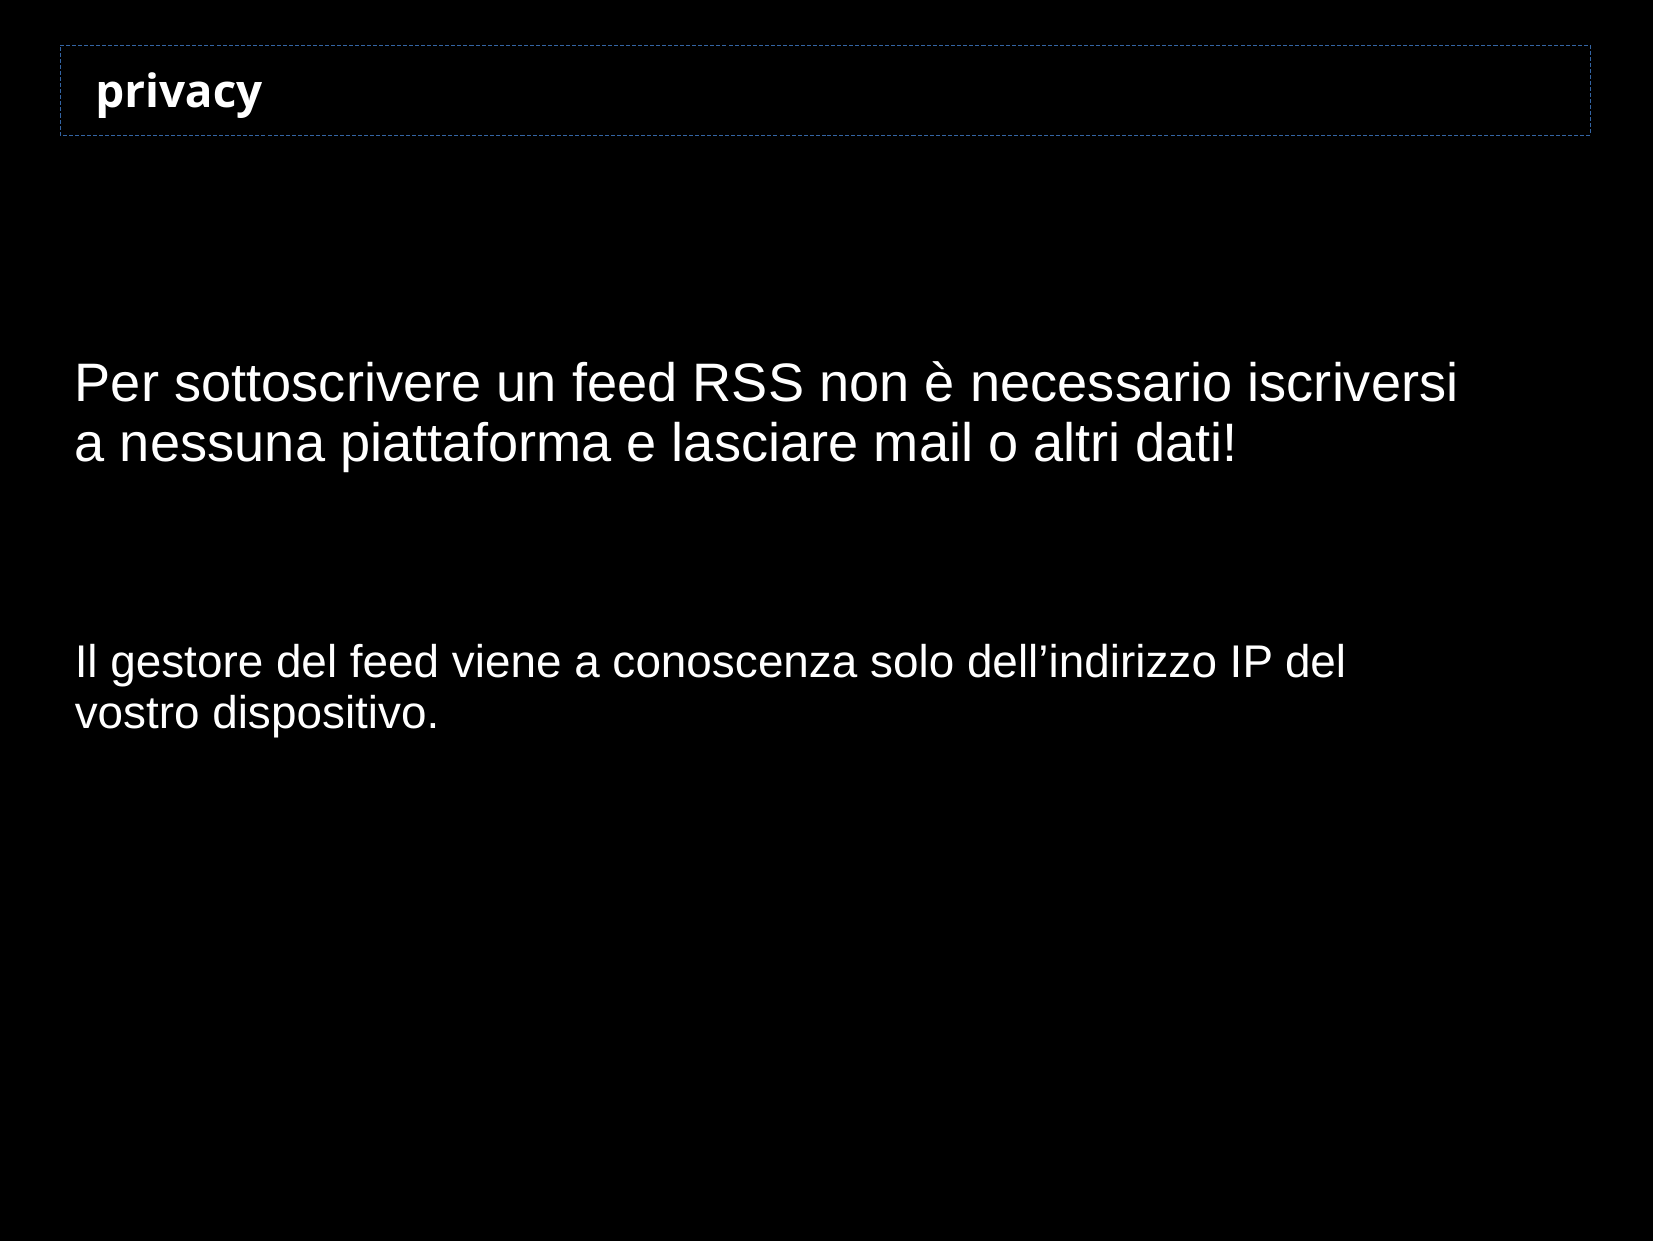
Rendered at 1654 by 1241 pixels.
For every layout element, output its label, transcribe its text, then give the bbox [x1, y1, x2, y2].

text_box Il gestore del feed viene a conoscenza solo dell’indirizzo IP del vostro dispositivo. [60, 628, 1486, 826]
list privacy [60, 45, 1591, 136]
text_box Per sottoscrivere un feed RSS non è necessario iscriversi a nessuna piattaforma e lasciare mail o altri dati! [60, 345, 1486, 542]
